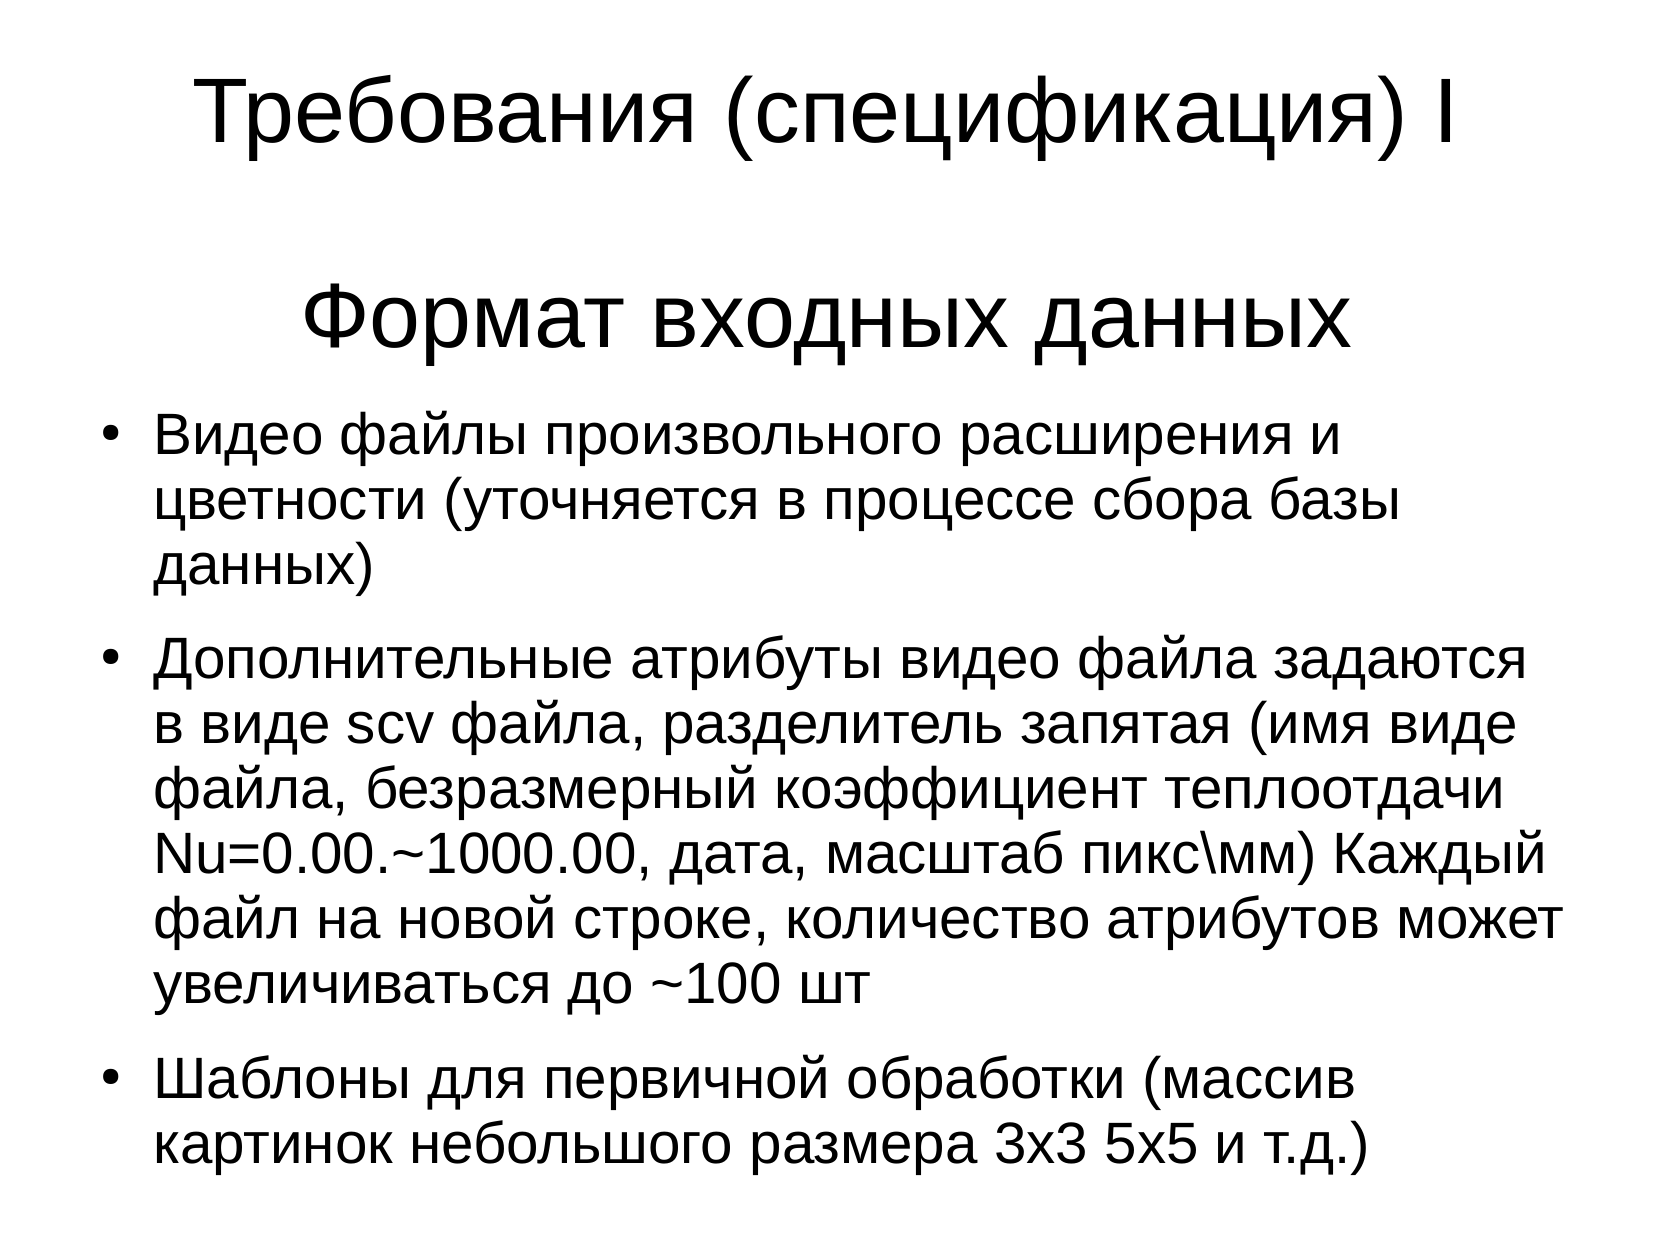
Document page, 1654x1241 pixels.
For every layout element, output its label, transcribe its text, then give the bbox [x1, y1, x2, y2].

title Требования (спецификация) I Формат входных данных [82, 59, 1571, 367]
list Видео файлы произвольного расширения и цветности (уточняется в процессе сбора базы данных) Дополнительные атрибуты видео файла задаются в виде scv файла, разделитель запятая (имя виде файла, безразмерный коэффициент теплоотдачи Nu=0.00.~1000.00, дата, масштаб пикс\мм) Каждый файл на новой строке, количество атрибутов может увеличиваться до ~100 шт Шаблоны для первичной обработки (массив картинок небольшого размера 3х3 5х5 и т.д.) [82, 401, 1571, 1221]
